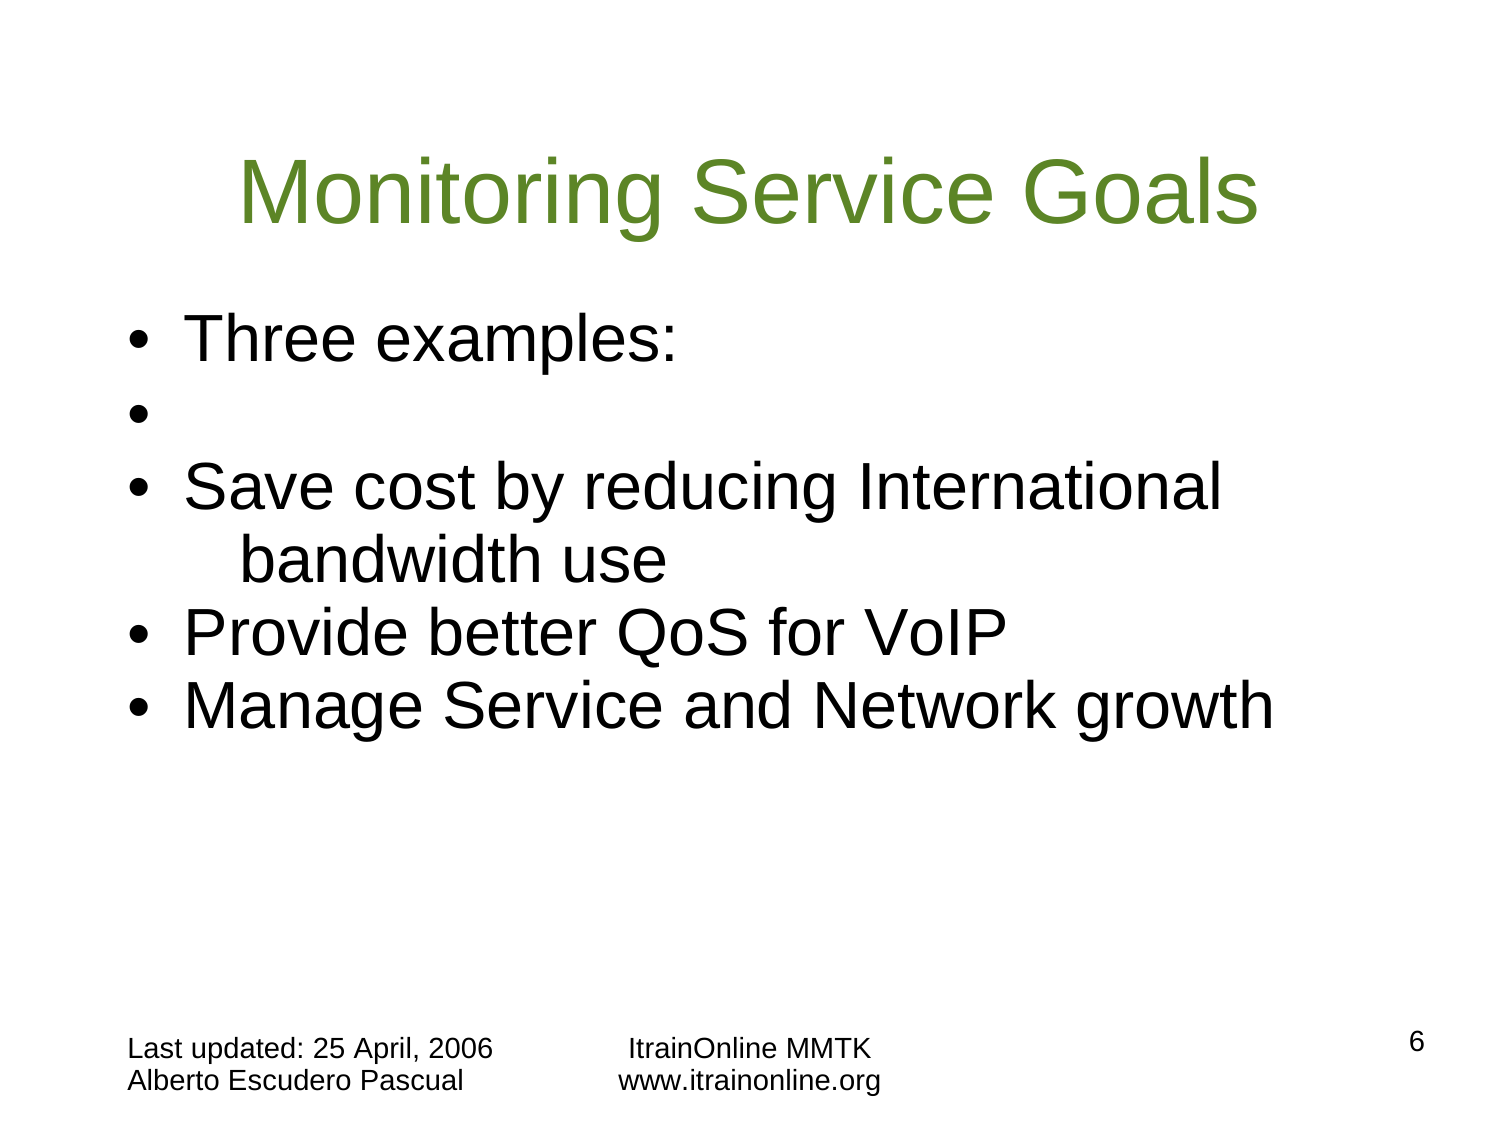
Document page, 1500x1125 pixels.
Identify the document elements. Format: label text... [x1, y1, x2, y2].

text_box Three examples: Save cost by reducing International bandwidth use Provide better QoS for VoIP Manage Service and Network growth [112, 294, 1388, 972]
text_box Monitoring Service Goals [112, 100, 1388, 288]
